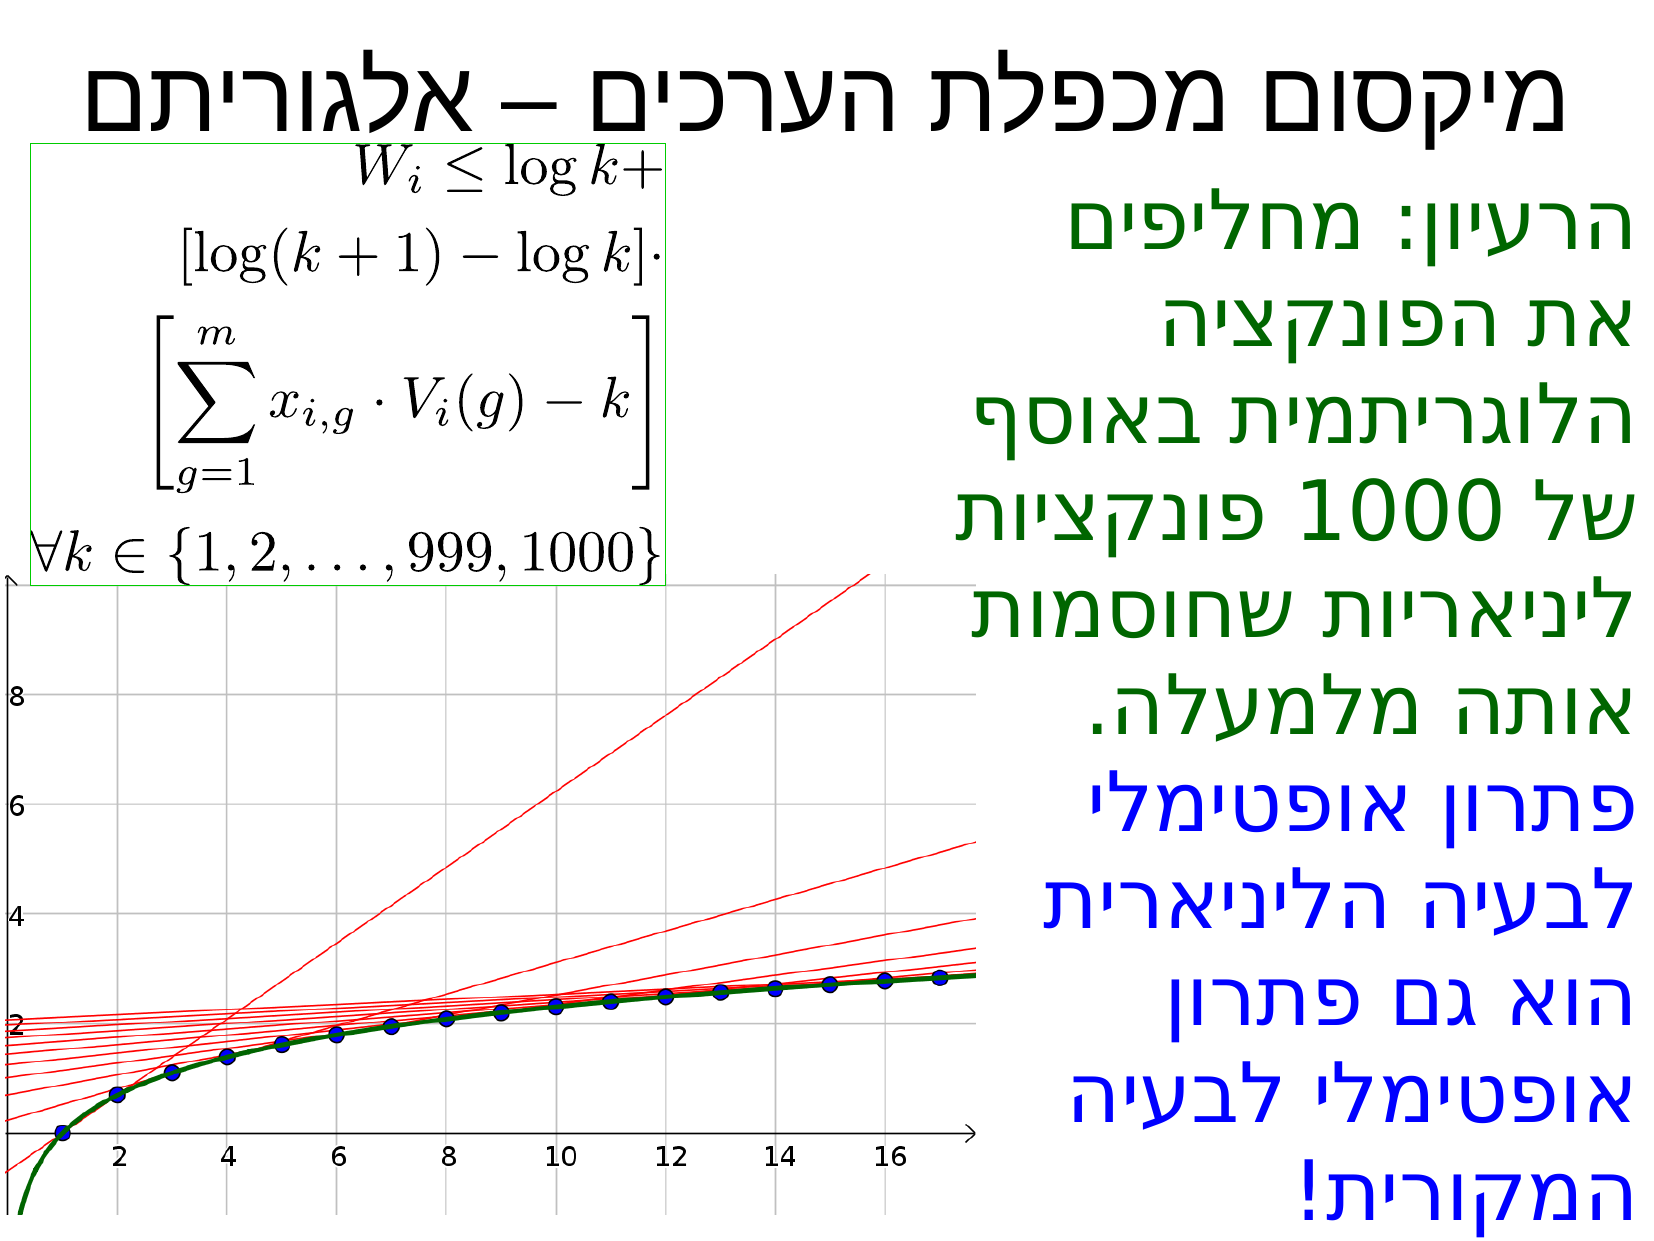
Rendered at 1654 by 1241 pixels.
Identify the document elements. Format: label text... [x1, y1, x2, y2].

text_box הרעיון: מחליפים את הפונקציה הלוגריתמית באוסף של 1000 פונקציות ליניאריות שחוסמות אותה מלמעלה. פתרון אופטימלי לבעיה הליניארית הוא גם פתרון אופטימלי לבעיה המקורית! [915, 165, 1654, 1241]
title מיקסום מכפלת הערכים – אלגוריתם [0, 28, 1654, 166]
picture [5, 143, 915, 1216]
